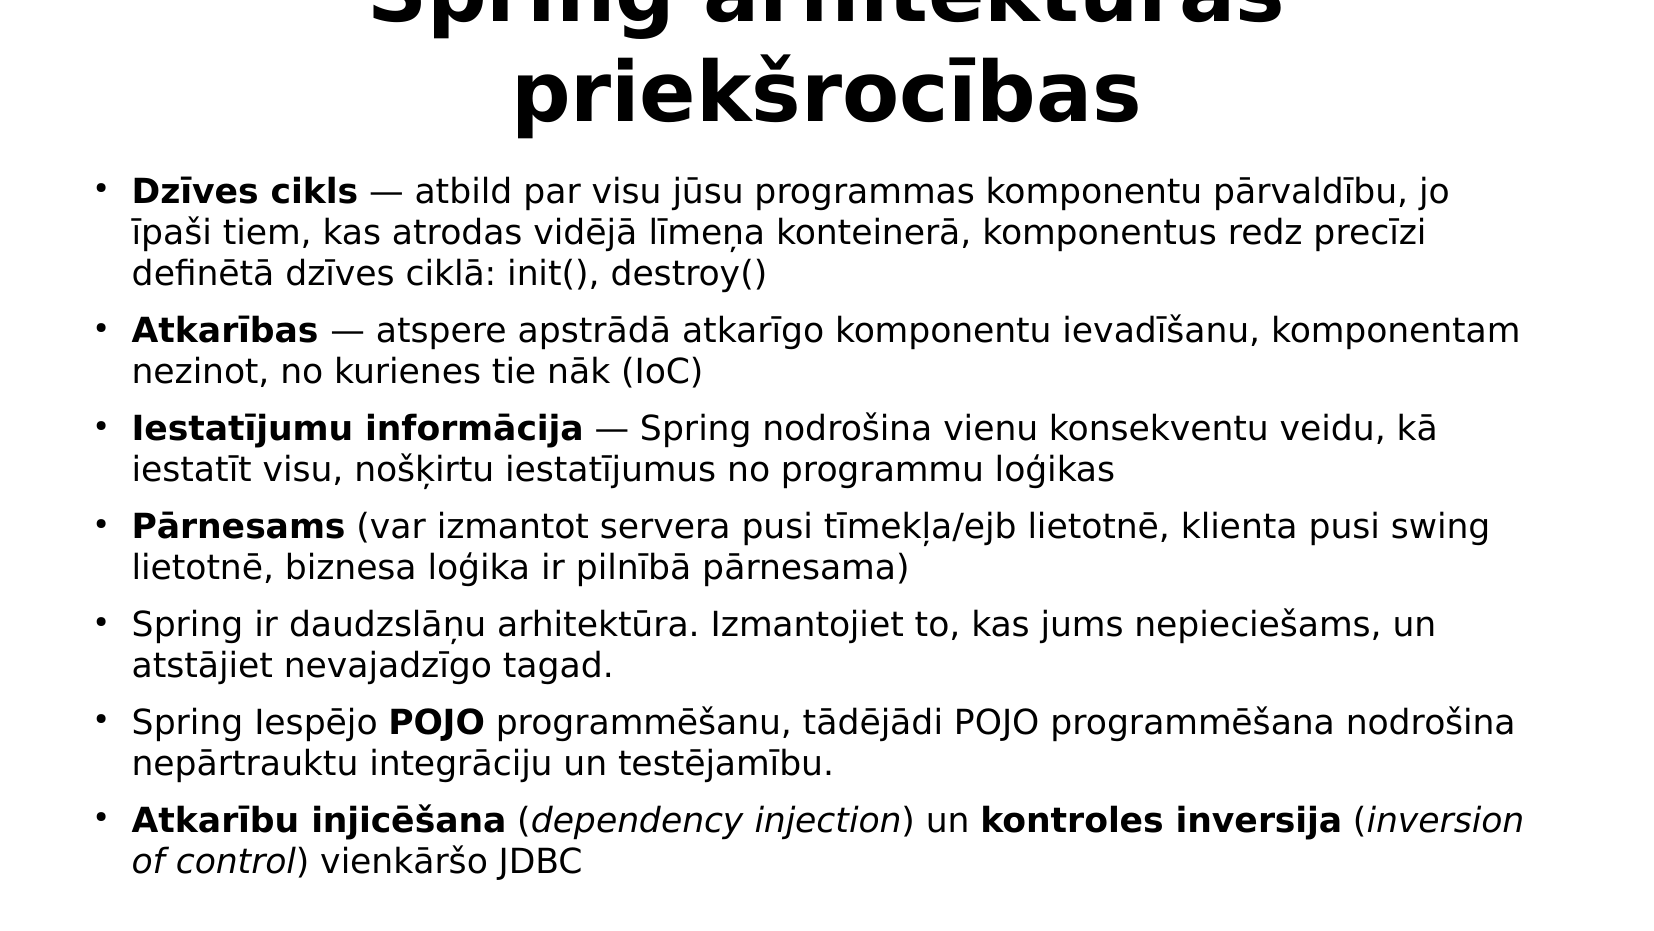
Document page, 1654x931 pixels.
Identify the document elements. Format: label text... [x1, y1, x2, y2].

list Dzīves cikls — atbild par visu jūsu programmas komponentu pārvaldību, jo īpaši tiem, kas atrodas vidējā līmeņa konteinerā, komponentus redz precīzi definētā dzīves ciklā: init(), destroy() Atkarības — atspere apstrādā atkarīgo komponentu ievadīšanu, komponentam nezinot, no kurienes tie nāk (IoC) Iestatījumu informācija — Spring nodrošina vienu konsekventu veidu, kā iestatīt visu, nošķirtu iestatījumus no programmu loģikas Pārnesams (var izmantot servera pusi tīmekļa/ejb lietotnē, klienta pusi swing lietotnē, biznesa loģika ir pilnībā pārnesama) Spring ir daudzslāņu arhitektūra. Izmantojiet to, kas jums nepieciešams, un atstājiet nevajadzīgo tagad. Spring Iespējo POJO programmēšanu, tādējādi POJO programmēšana nodrošina nepārtrauktu integrāciju un testējamību. Atkarību injicēšana (dependency injection) un kontroles inversija (inversion of control) vienkāršo JDBC [82, 168, 1538, 889]
title Spring arhitektūras priekšrocības [82, 37, 1571, 147]
